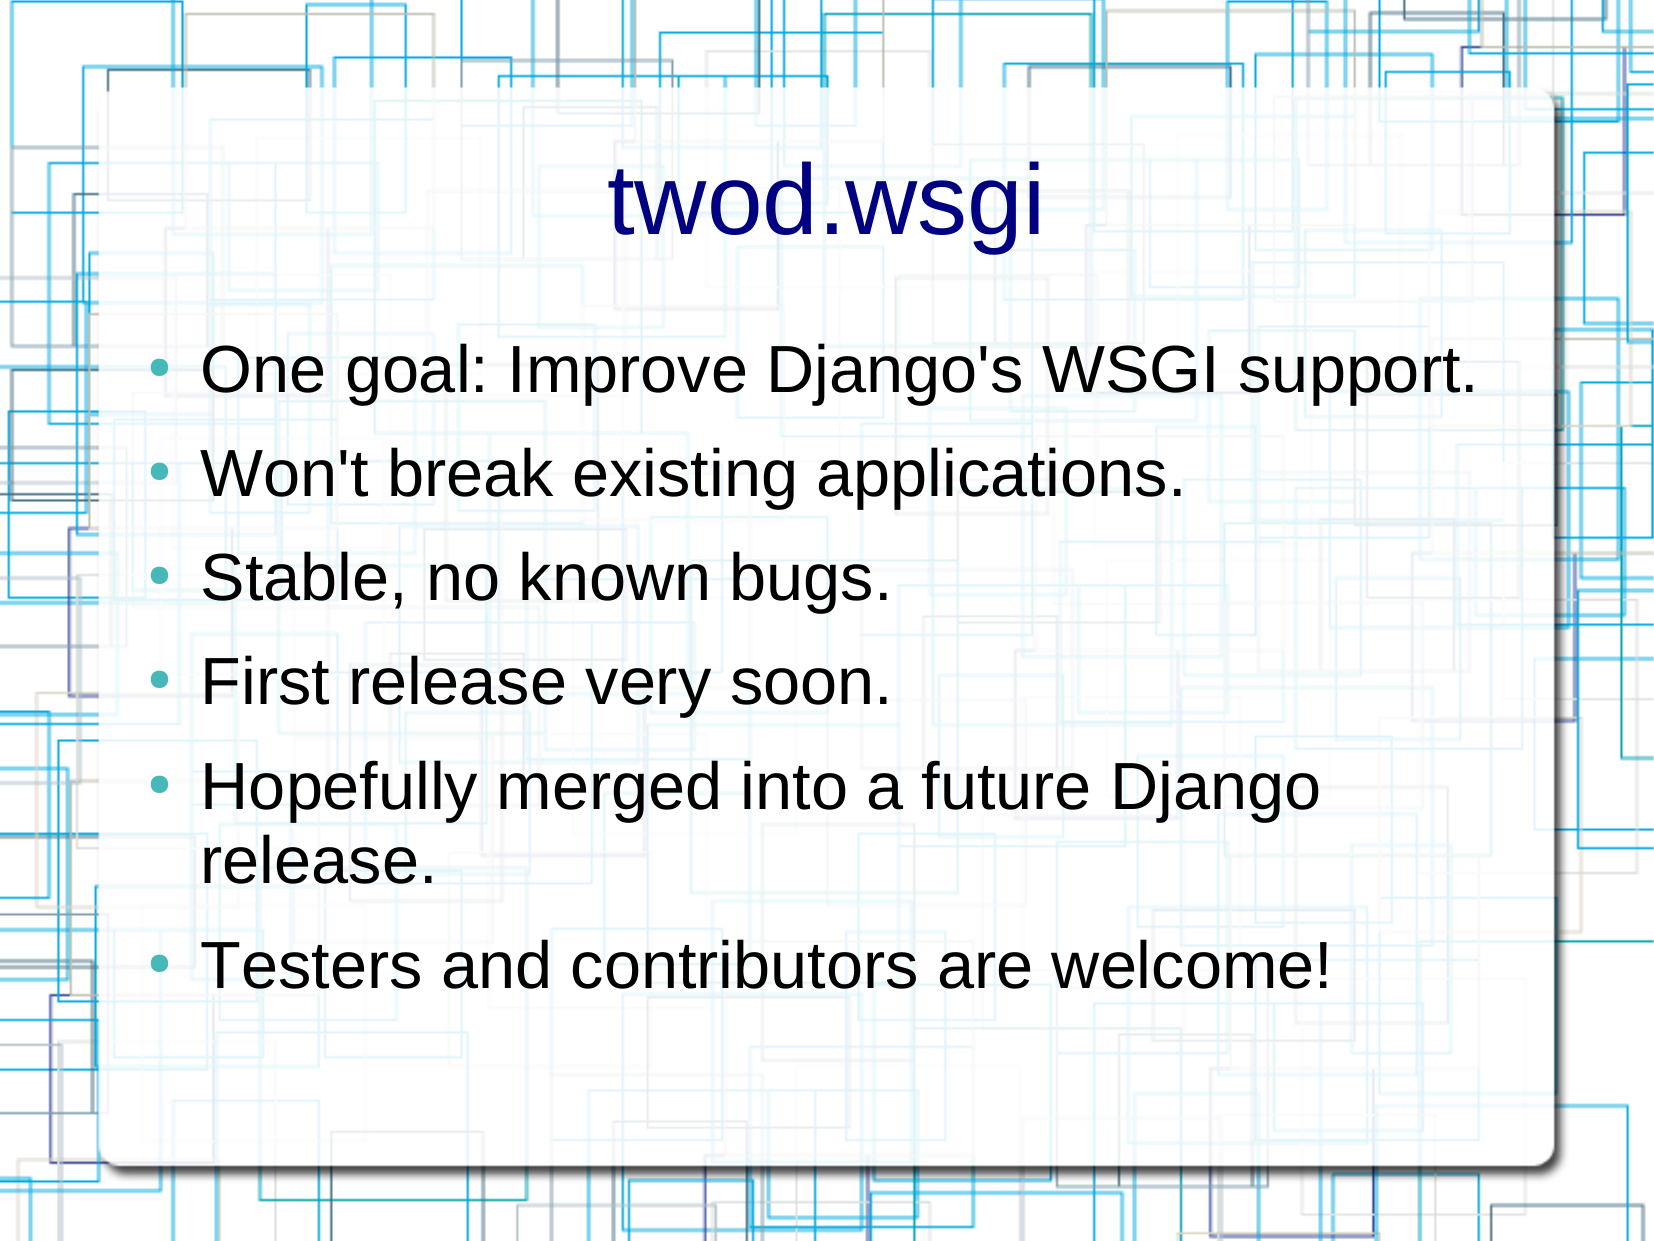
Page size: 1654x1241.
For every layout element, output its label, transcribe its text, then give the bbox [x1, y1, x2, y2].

list One goal: Improve Django's WSGI support. Won't break existing applications. Stable, no known bugs. First release very soon. Hopefully merged into a future Django release. Testers and contributors are welcome! [129, 331, 1524, 1136]
picture [0, 0, 1654, 1241]
title twod.wsgi [118, 104, 1536, 297]
